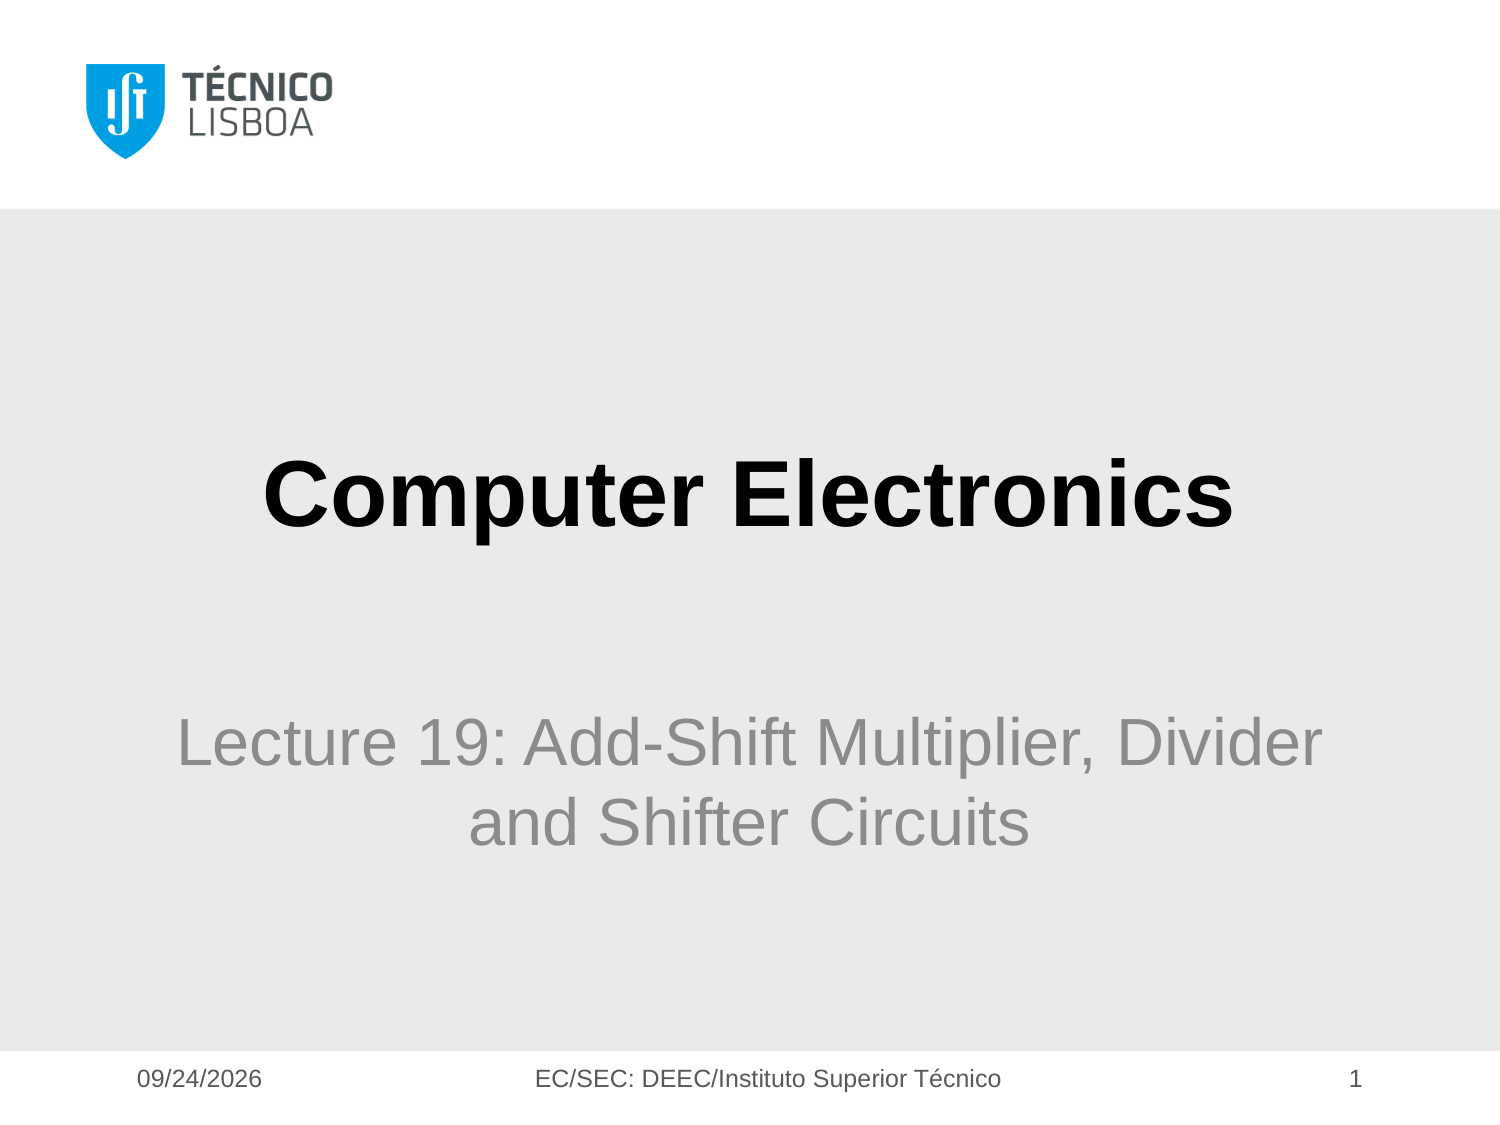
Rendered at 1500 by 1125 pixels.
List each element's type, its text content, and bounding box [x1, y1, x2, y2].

footer EC/SEC: DEEC/Instituto Superior Técnico [512, 1052, 1032, 1103]
title Computer Electronics [121, 322, 1378, 655]
slide_number 11/24/2020 [121, 1052, 425, 1103]
slide_number <number> [1077, 1052, 1378, 1103]
picture [0, 0, 1500, 1125]
subtitle Lecture 19: Add-Shift Multiplier, Divider and Shifter Circuits [121, 691, 1378, 894]
